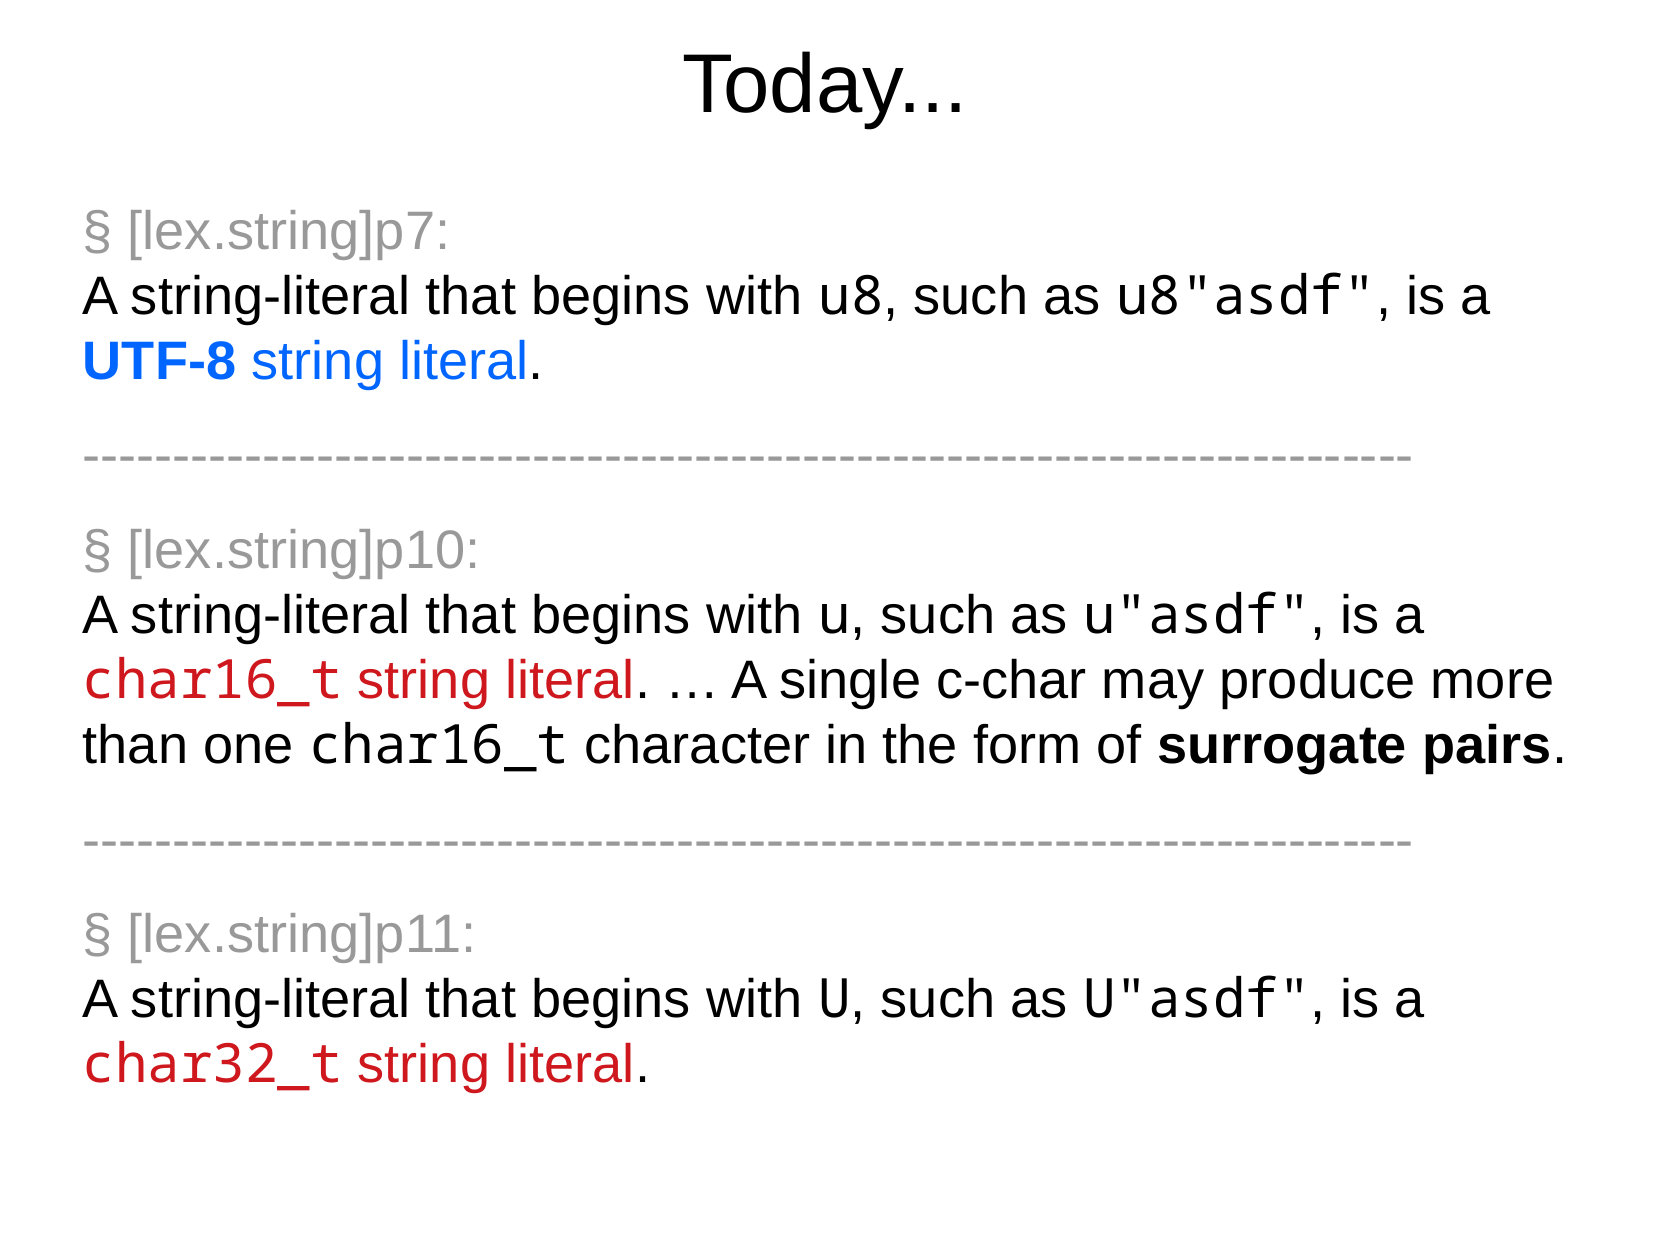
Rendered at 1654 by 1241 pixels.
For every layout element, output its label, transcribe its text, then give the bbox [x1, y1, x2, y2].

text_box Today... [90, 30, 1561, 166]
list § [lex.string]p7: A string-literal that begins with u8, such as u8"asdf", is a UTF-8 string literal. -------------------------------------------------------------------------- § [lex.string]p10: A string-literal that begins with u, such as u"asdf", is a char16_­t string literal. … A single c-char may produce more than one char16_­t character in the form of surrogate pairs. -------------------------------------------------------------------------- § [lex.string]p11: A string-literal that begins with U, such as U"asdf", is a char32_­t string literal. [82, 195, 1571, 1201]
